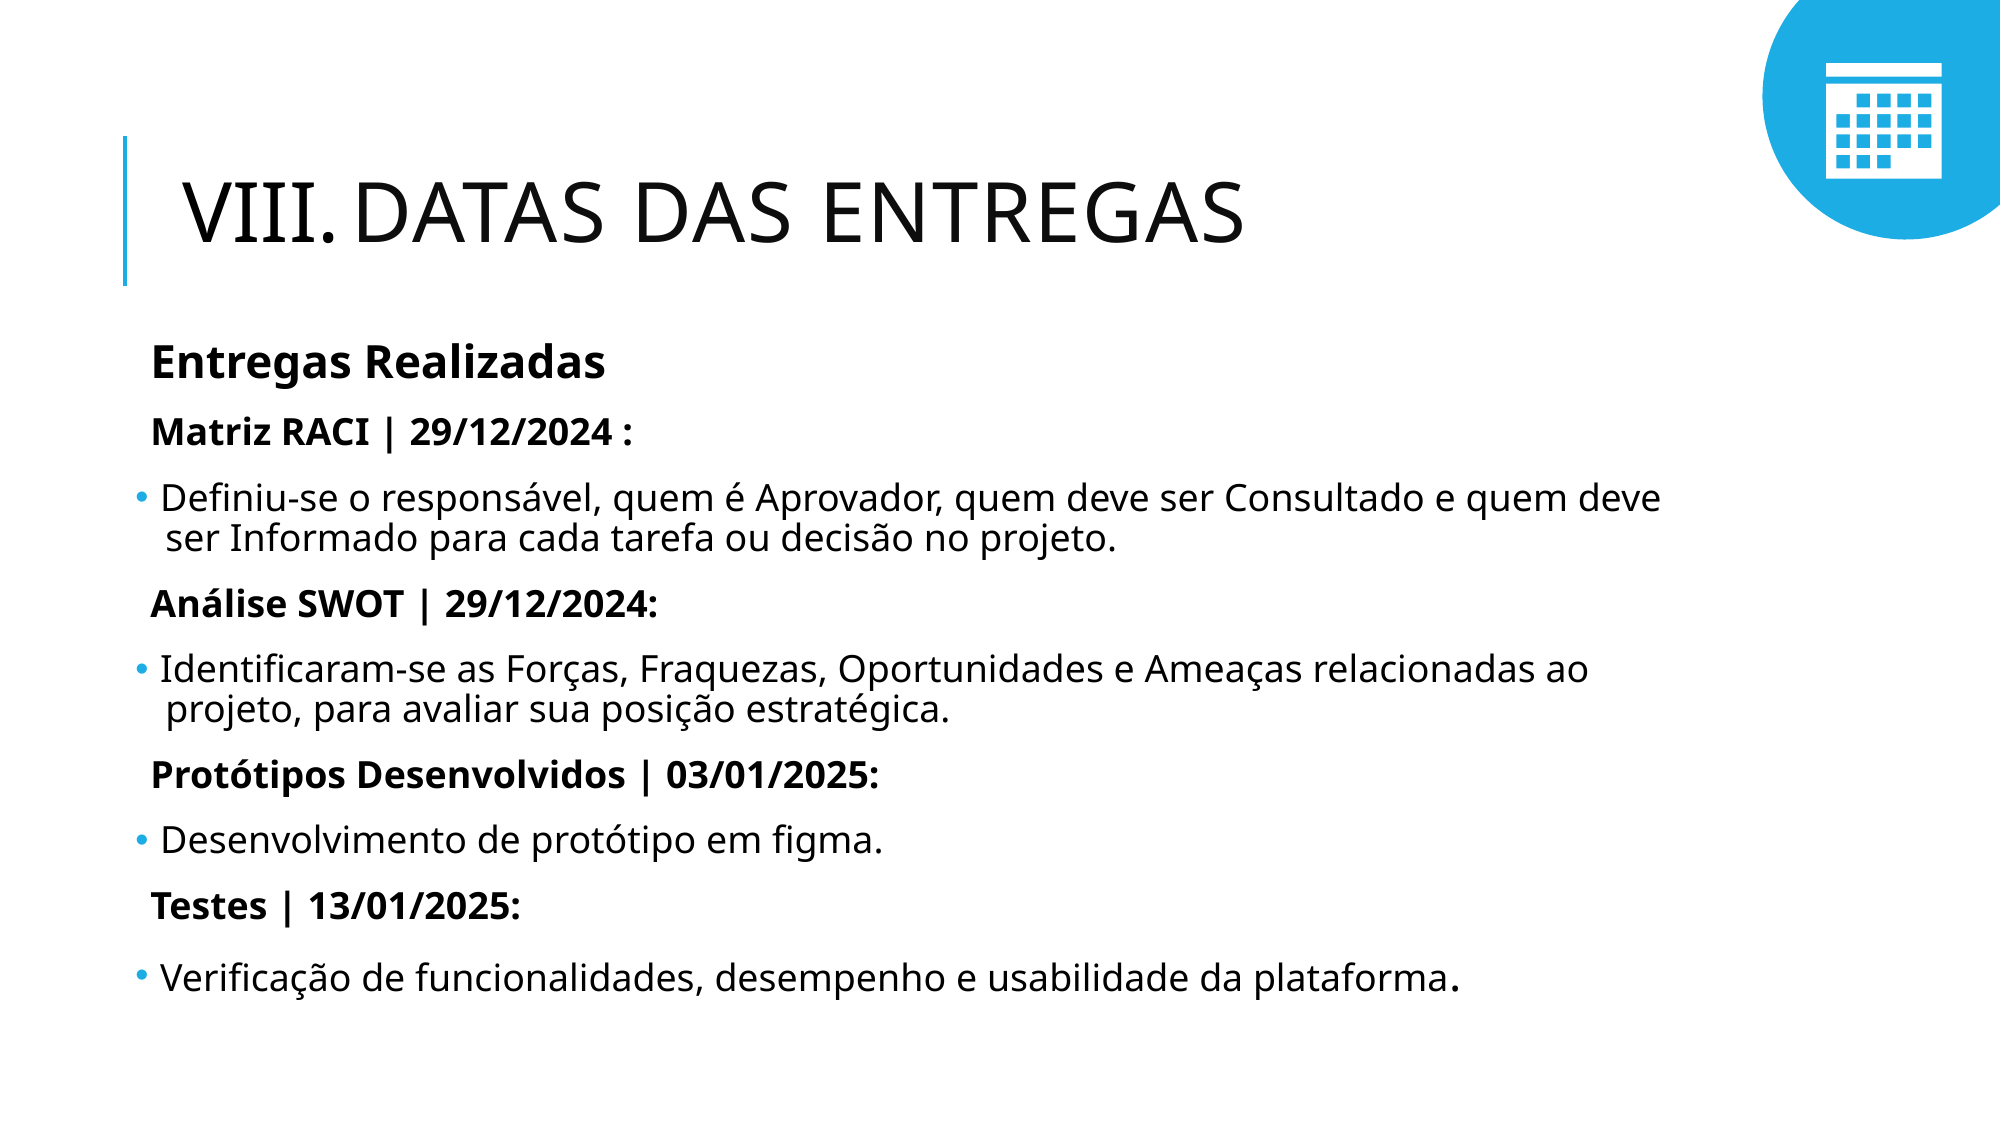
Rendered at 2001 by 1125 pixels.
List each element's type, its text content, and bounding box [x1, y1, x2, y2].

title Datas Das Entregas [168, 96, 1763, 343]
text_box [1762, 0, 2000, 240]
list Entregas Realizadas Matriz RACI | 29/12/2024 : Definiu-se o responsável, quem é Aprovador, quem deve ser Consultado e quem deve ser Informado para cada tarefa ou decisão no projeto. Análise SWOT | 29/12/2024: Identificaram-se as Forças, Fraquezas, Oportunidades e Ameaças relacionadas ao projeto, para avaliar sua posição estratégica. Protótipos Desenvolvidos | 03/01/2025: Desenvolvimento de protótipo em figma. Testes | 13/01/2025: Verificação de funcionalidades, desempenho e usabilidade da plataforma. [127, 331, 1706, 1096]
